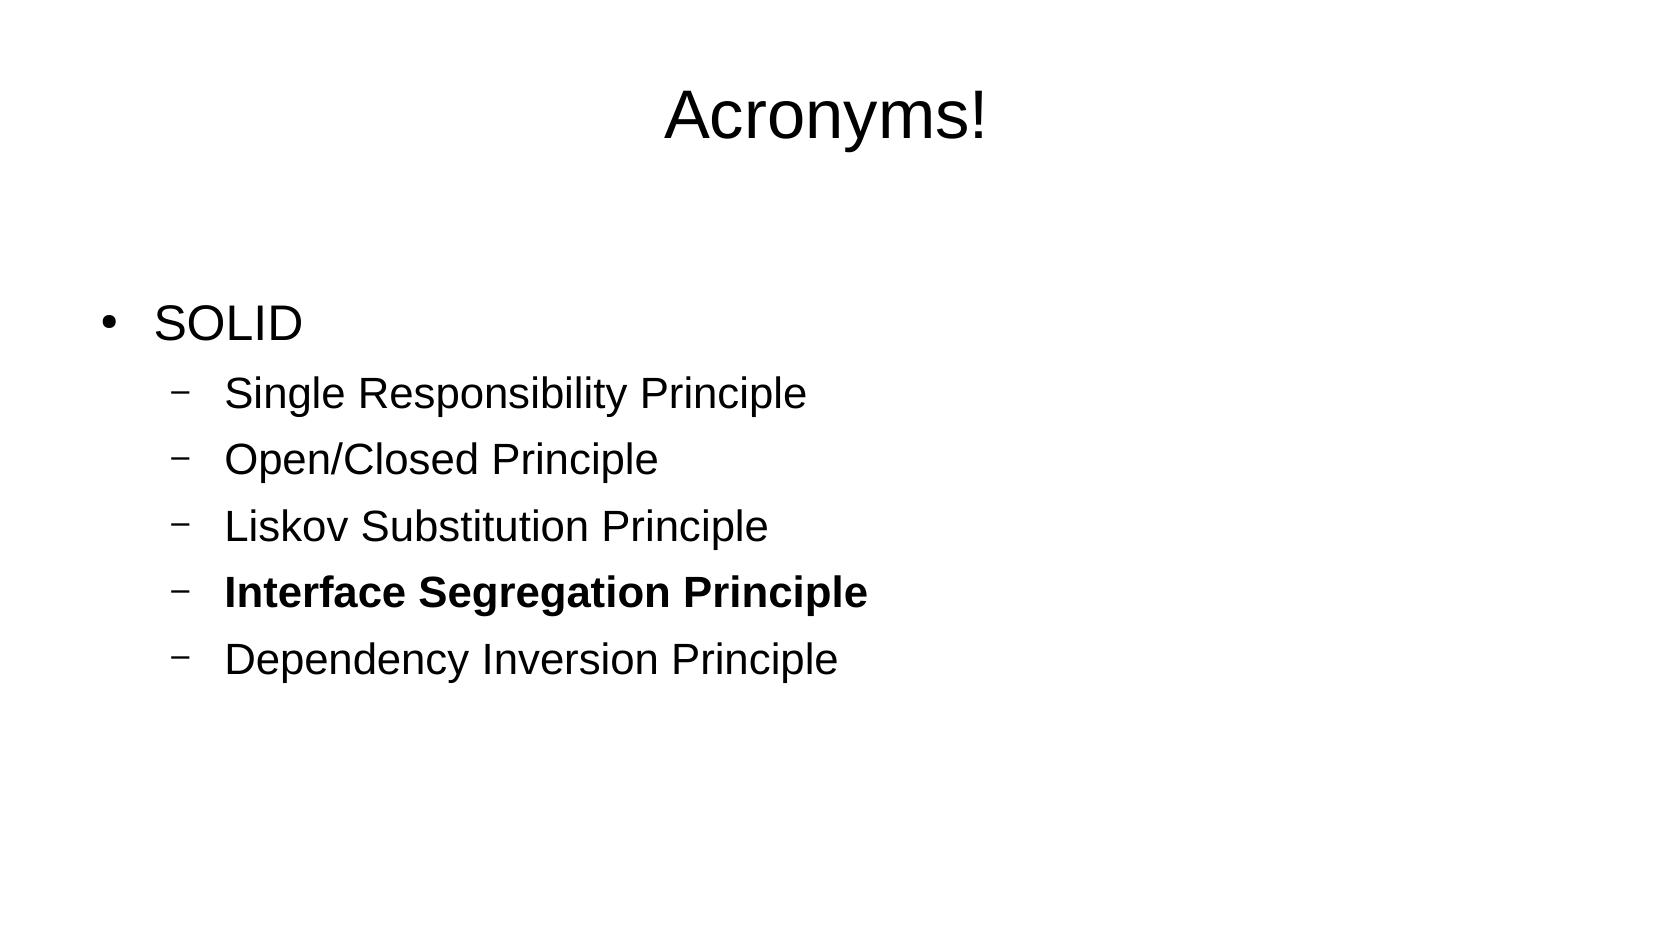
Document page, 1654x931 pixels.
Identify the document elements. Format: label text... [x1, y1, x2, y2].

list SOLID Single Responsibility Principle Open/Closed Principle Liskov Substitution Principle Interface Segregation Principle Dependency Inversion Principle [82, 217, 1571, 758]
title Acronyms! [82, 37, 1571, 193]
